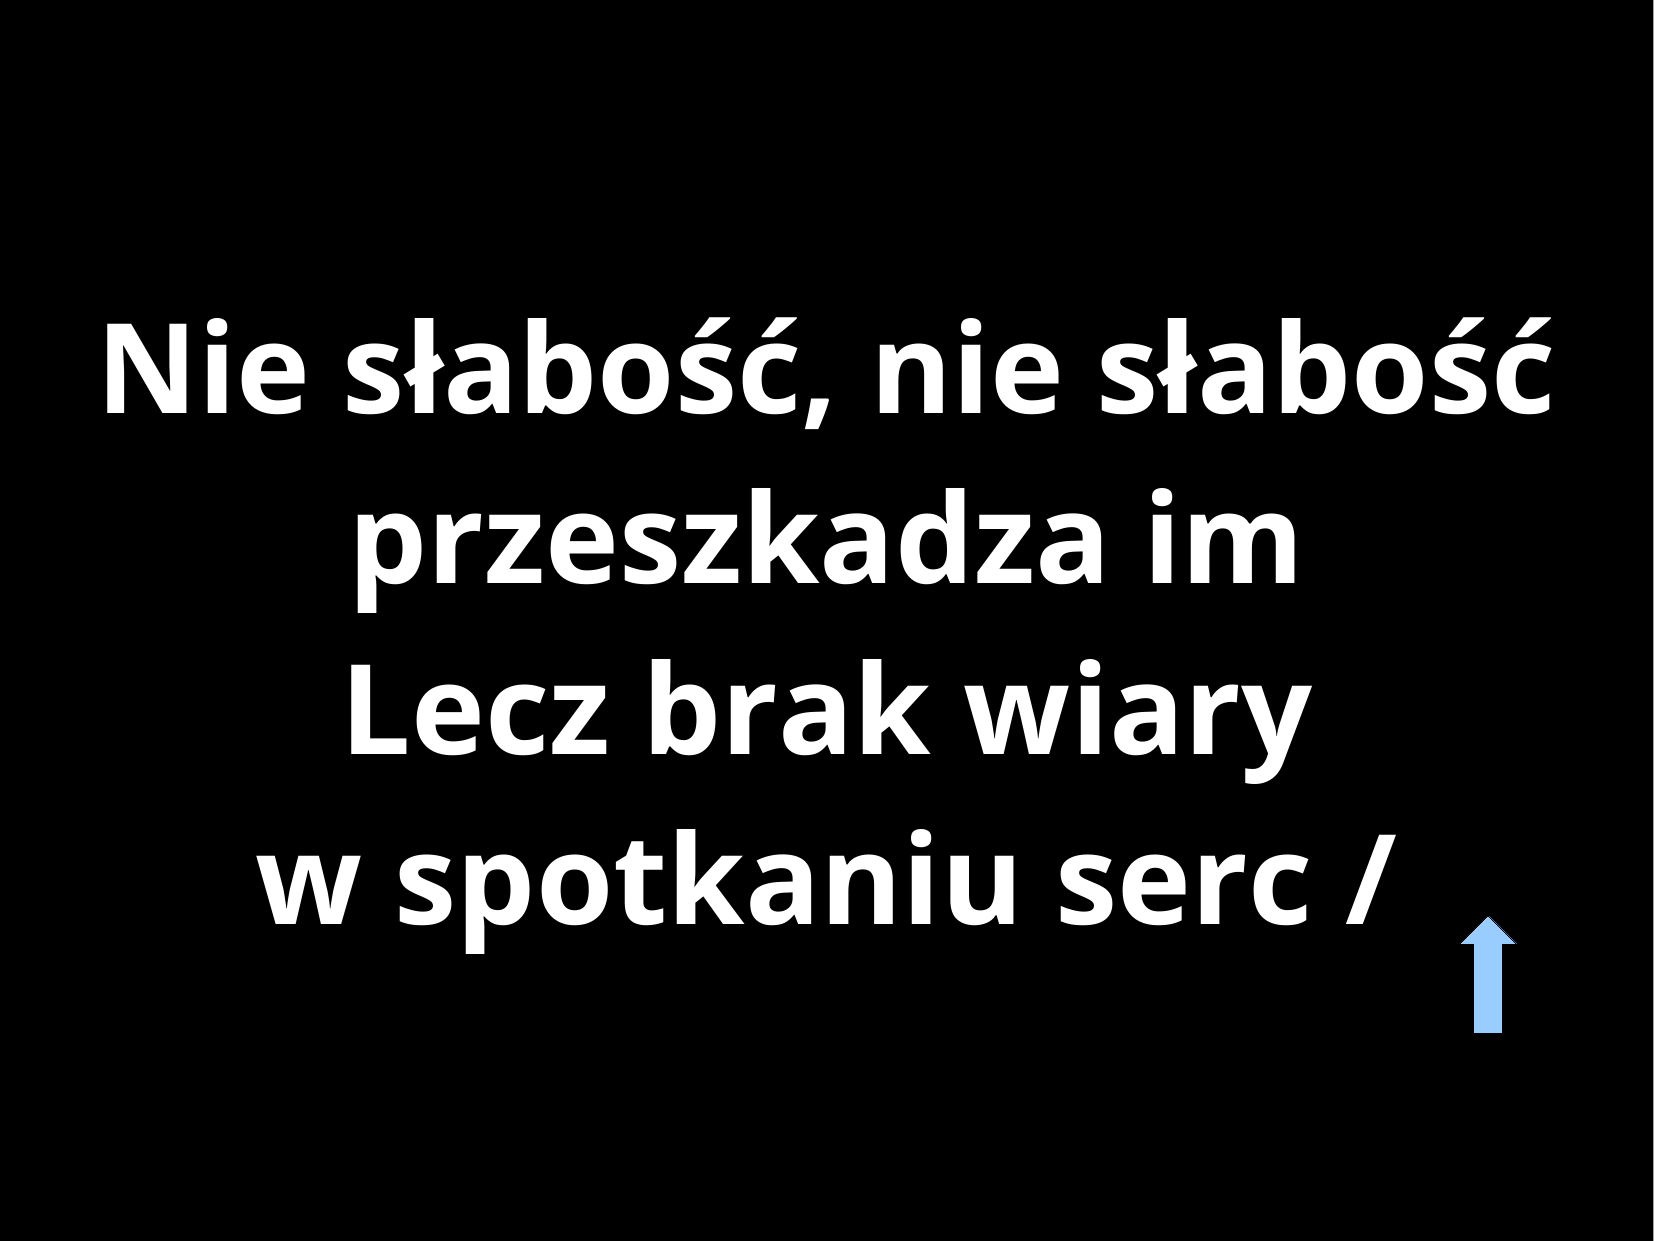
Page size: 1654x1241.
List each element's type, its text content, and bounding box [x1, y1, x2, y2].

title Nie słabość, nie słabość przeszkadza im Lecz brak wiary w spotkaniu serc / [0, 0, 1654, 1241]
text_box [1458, 915, 1518, 1034]
